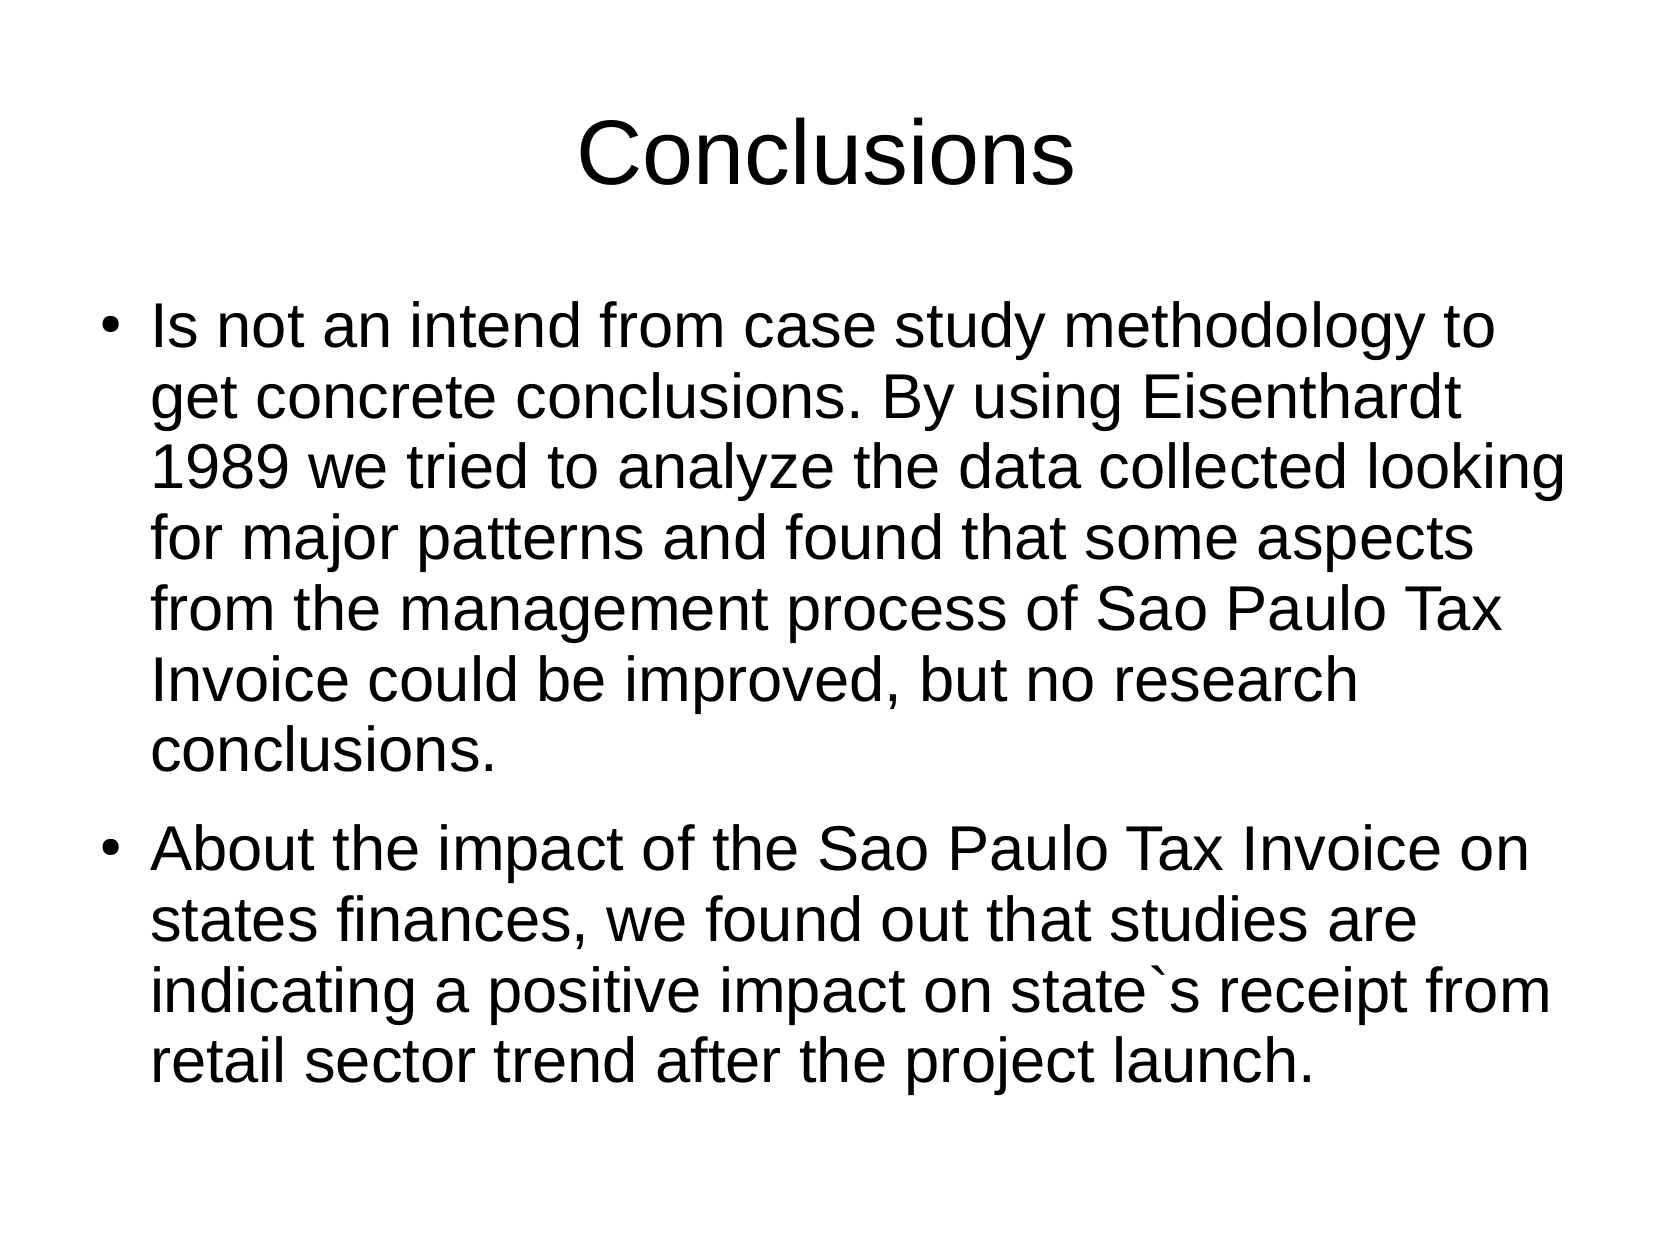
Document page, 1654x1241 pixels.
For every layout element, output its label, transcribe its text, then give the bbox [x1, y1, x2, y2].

title Conclusions [82, 56, 1571, 250]
list Is not an intend from case study methodology to get concrete conclusions. By using Eisenthardt 1989 we tried to analyze the data collected looking for major patterns and found that some aspects from the management process of Sao Paulo Tax Invoice could be improved, but no research conclusions. About the impact of the Sao Paulo Tax Invoice on states finances, we found out that studies are indicating a positive impact on state`s receipt from retail sector trend after the project launch. [82, 290, 1571, 1109]
